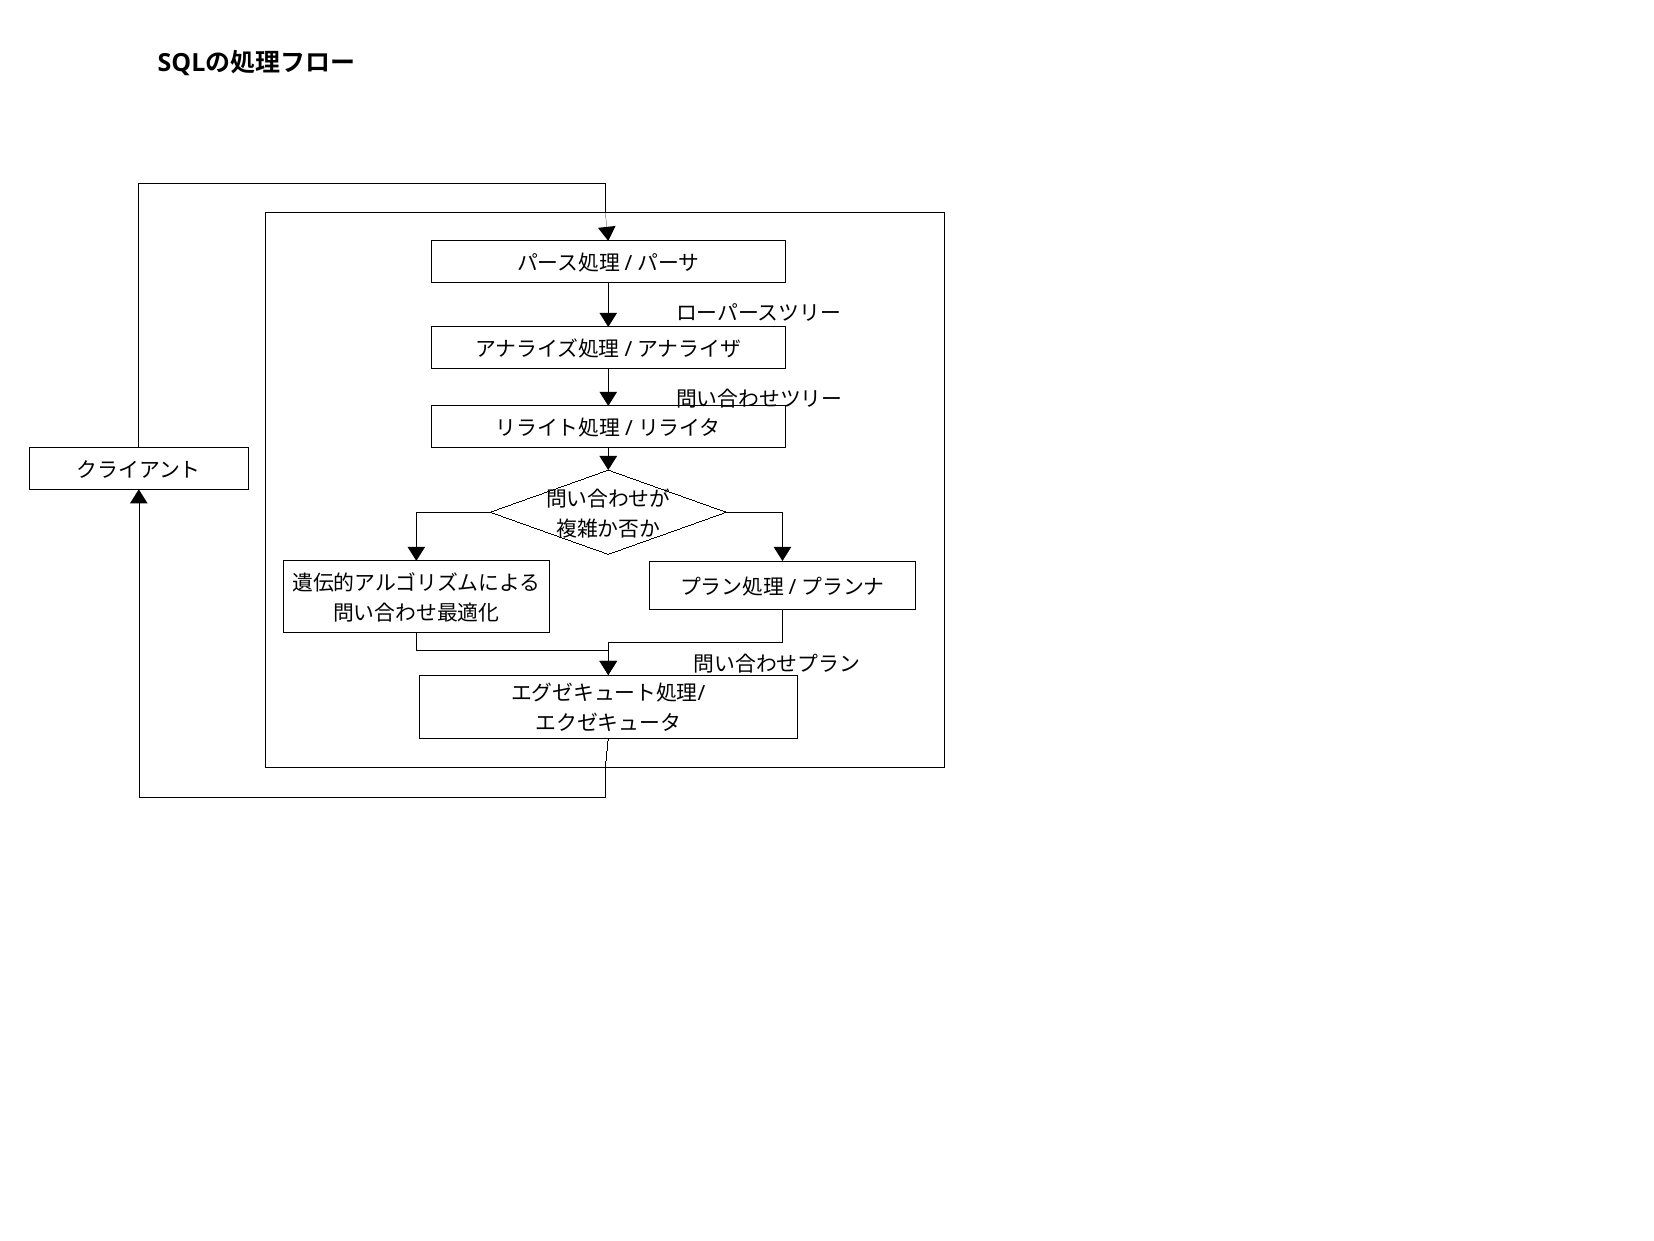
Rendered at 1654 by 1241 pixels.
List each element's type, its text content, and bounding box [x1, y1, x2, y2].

text_box エグゼキュート処理/ エクゼキュータ [419, 675, 798, 739]
text_box クライアント [29, 447, 249, 490]
text_box アナライズ処理 / アナライザ [431, 326, 661, 369]
text_box ローパースツリー 問い合わせツリー [661, 288, 858, 428]
text_box プラン処理 / プランナ [649, 561, 916, 610]
text_box リライト処理 / リライタ [431, 405, 786, 448]
text_box 問い合わせプラン [679, 639, 876, 688]
text_box SQLの処理フロー [142, 35, 378, 84]
text_box 遺伝的アルゴリズムによる 問い合わせ最適化 [283, 560, 550, 633]
text_box 問い合わせが 複雑か否か [490, 470, 727, 555]
text_box パース処理 / パーサ [431, 240, 786, 283]
